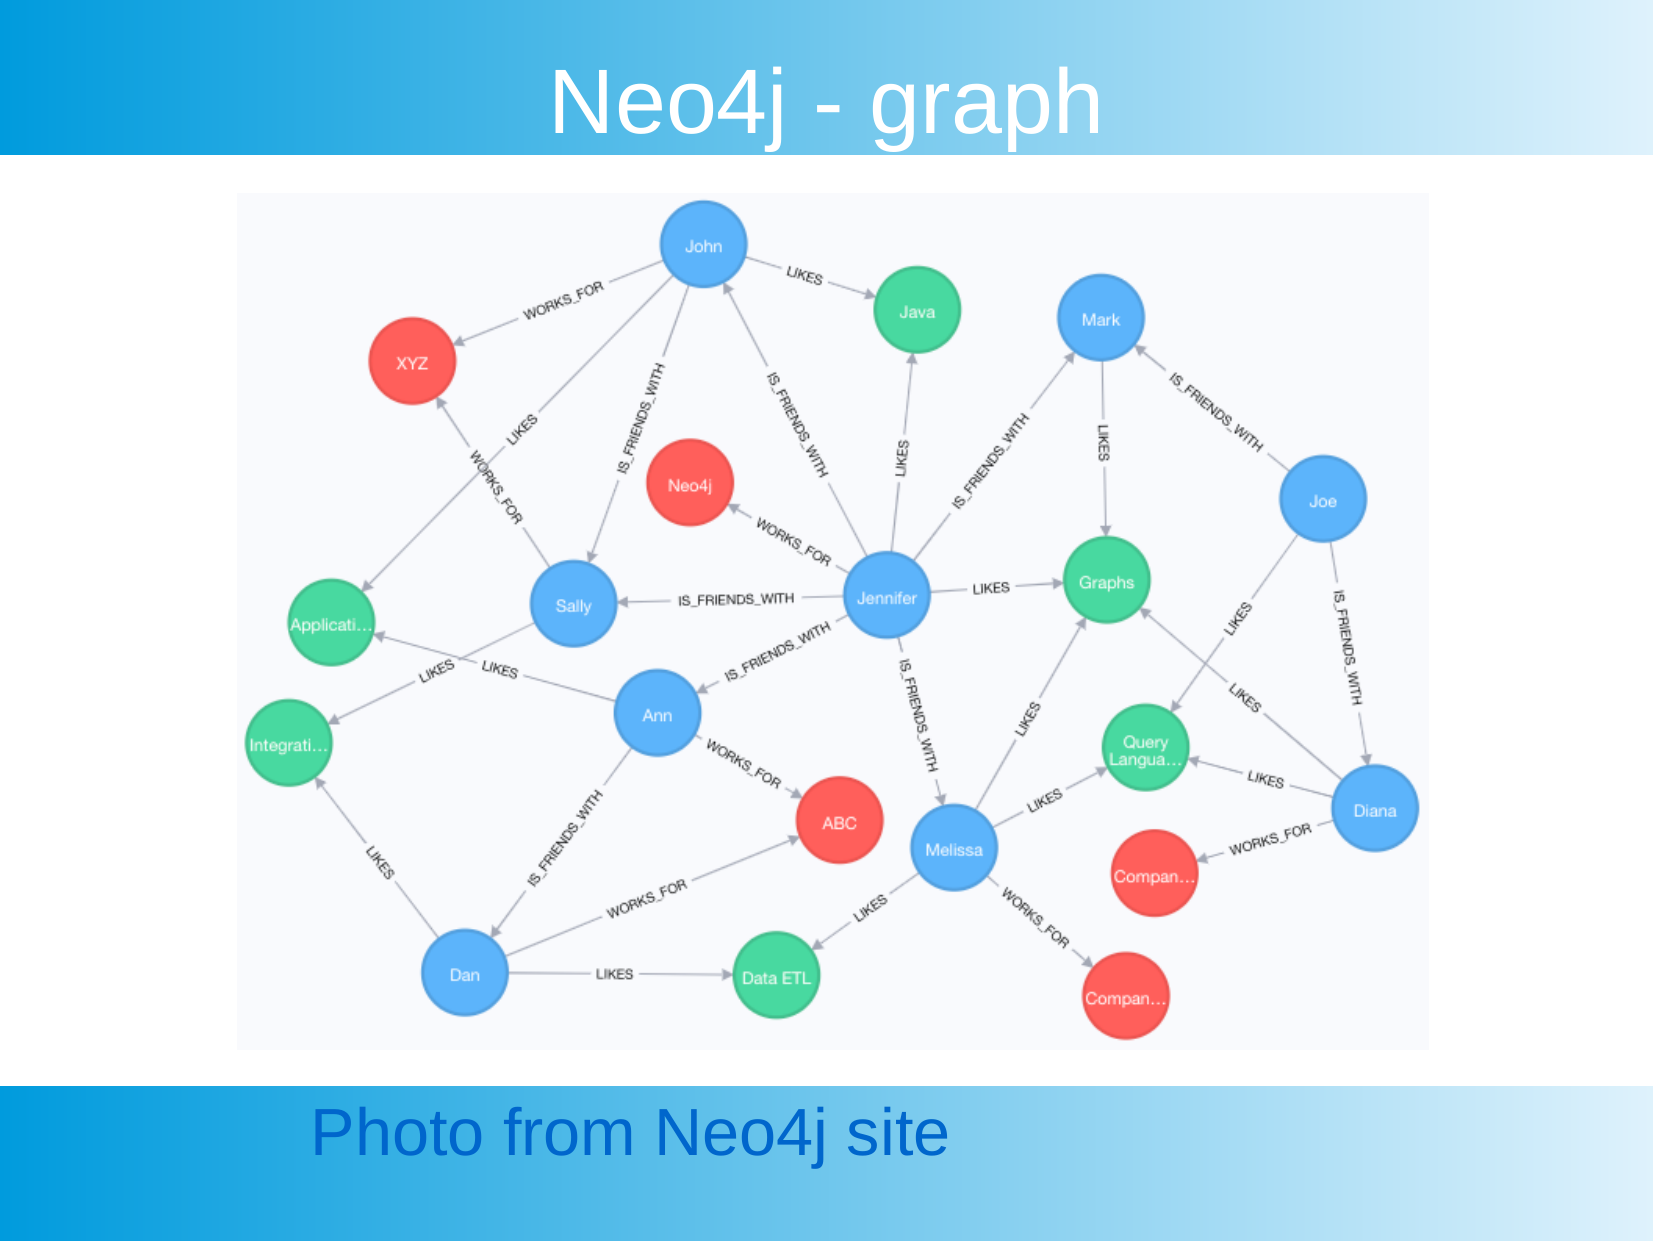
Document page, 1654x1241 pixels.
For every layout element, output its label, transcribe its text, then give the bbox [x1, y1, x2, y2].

list Photo from Neo4j site [240, 1095, 1621, 1186]
picture [237, 193, 1429, 1051]
title Neo4j - graph [82, 49, 1571, 155]
